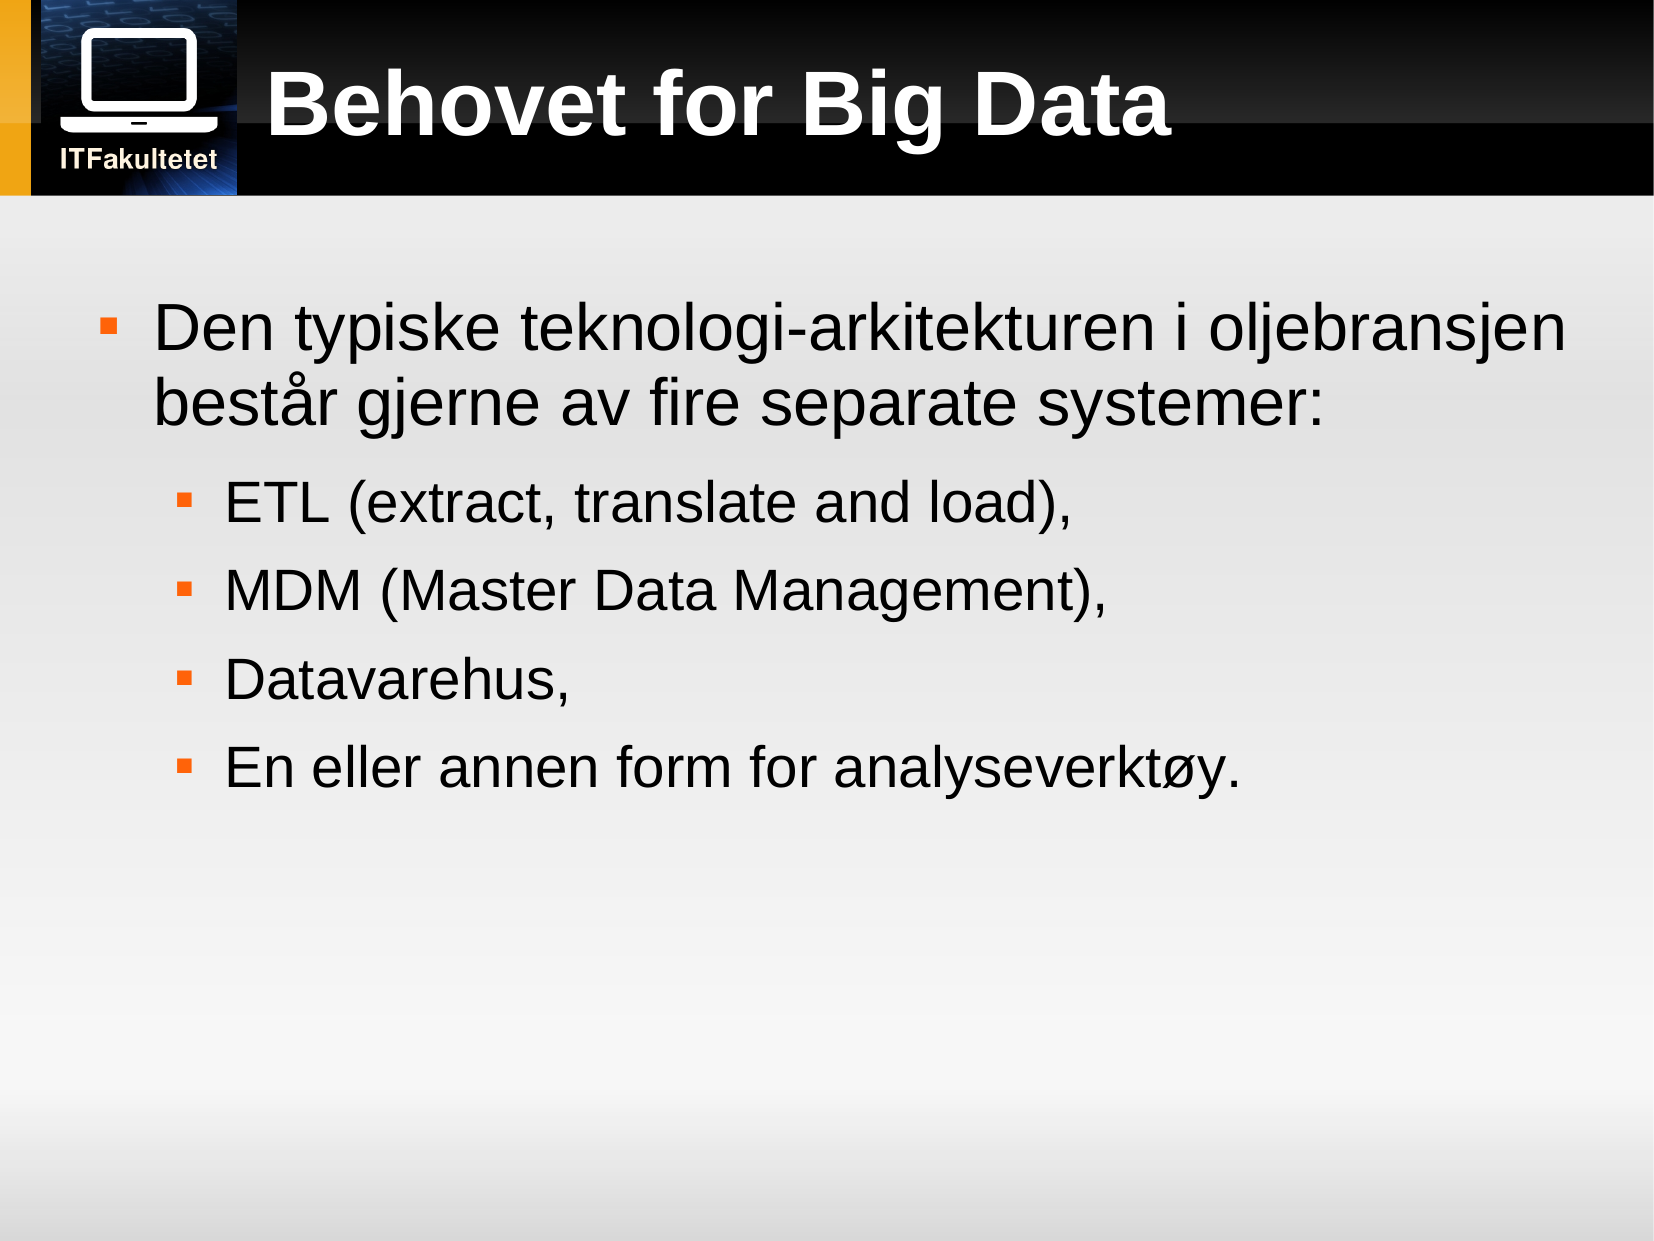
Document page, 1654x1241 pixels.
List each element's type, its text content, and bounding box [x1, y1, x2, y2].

picture [0, 0, 1654, 1241]
title Behovet for Big Data [265, 0, 1565, 208]
list Den typiske teknologi-arkitekturen i oljebransjen består gjerne av fire separate systemer: ETL (extract, translate and load), MDM (Master Data Management), Datavarehus, En eller annen form for analyseverktøy. [82, 290, 1571, 1109]
